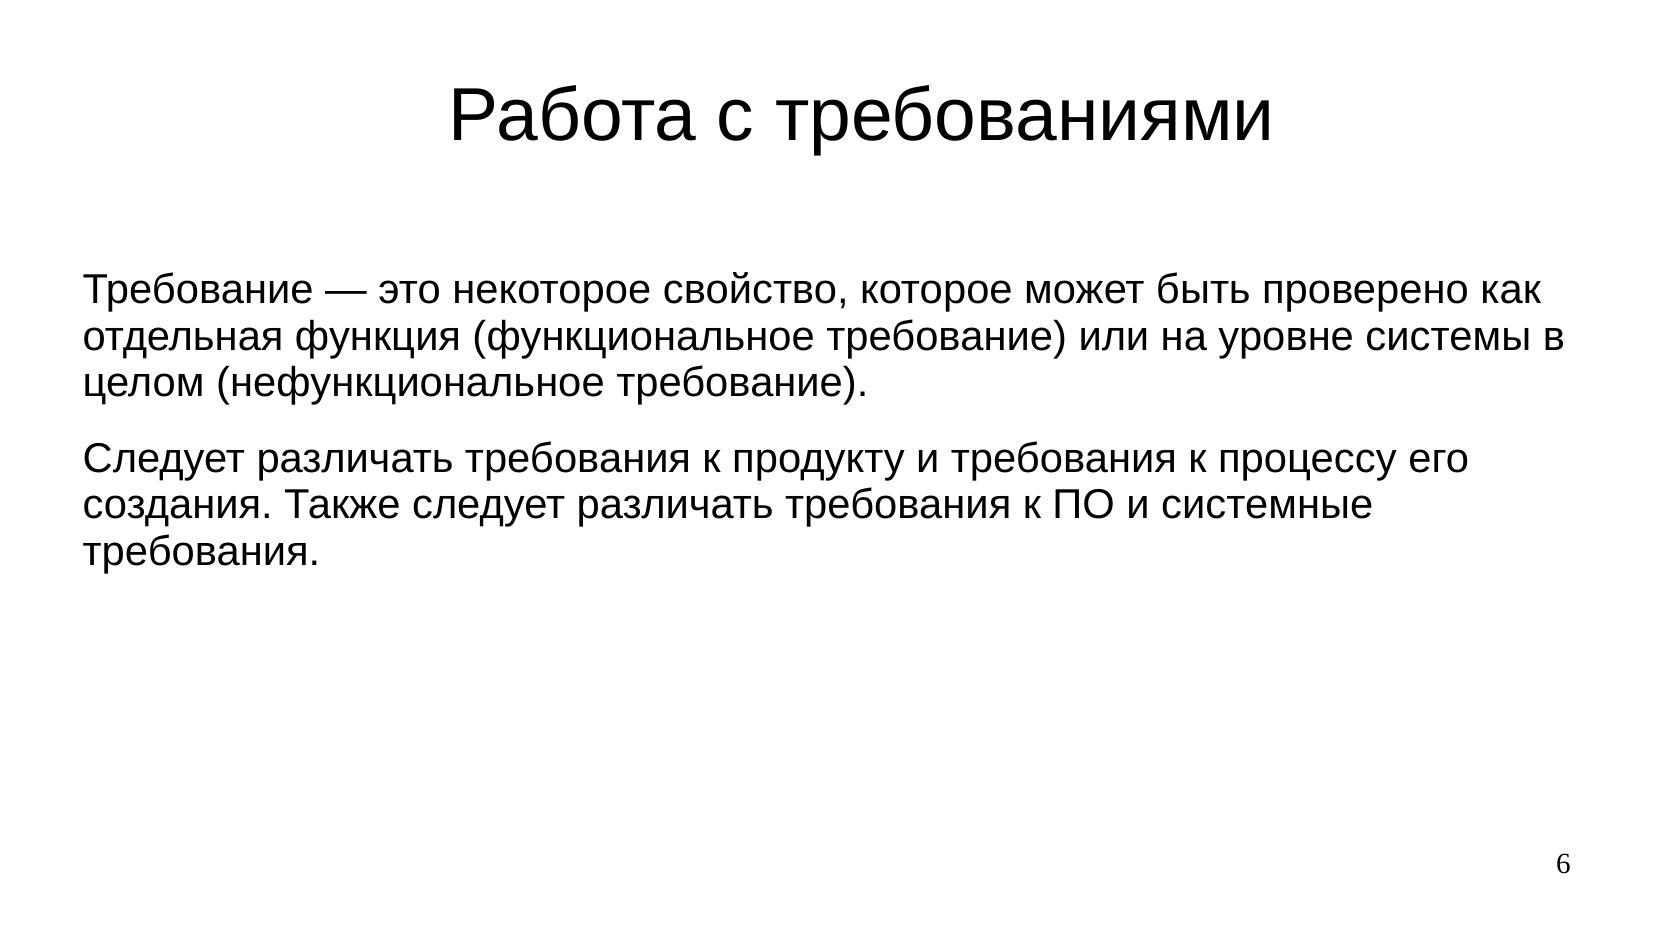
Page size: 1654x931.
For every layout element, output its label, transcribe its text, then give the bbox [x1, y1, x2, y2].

title Работа с требованиями [82, 12, 1571, 218]
list Требование — это некоторое свойство, которое может быть проверено как отдельная функция (функциональное требование) или на уровне системы в целом (нефункциональное требование). Следует различать требования к продукту и требования к процессу его создания. Также следует различать требования к ПО и системные требования. [82, 265, 1571, 857]
